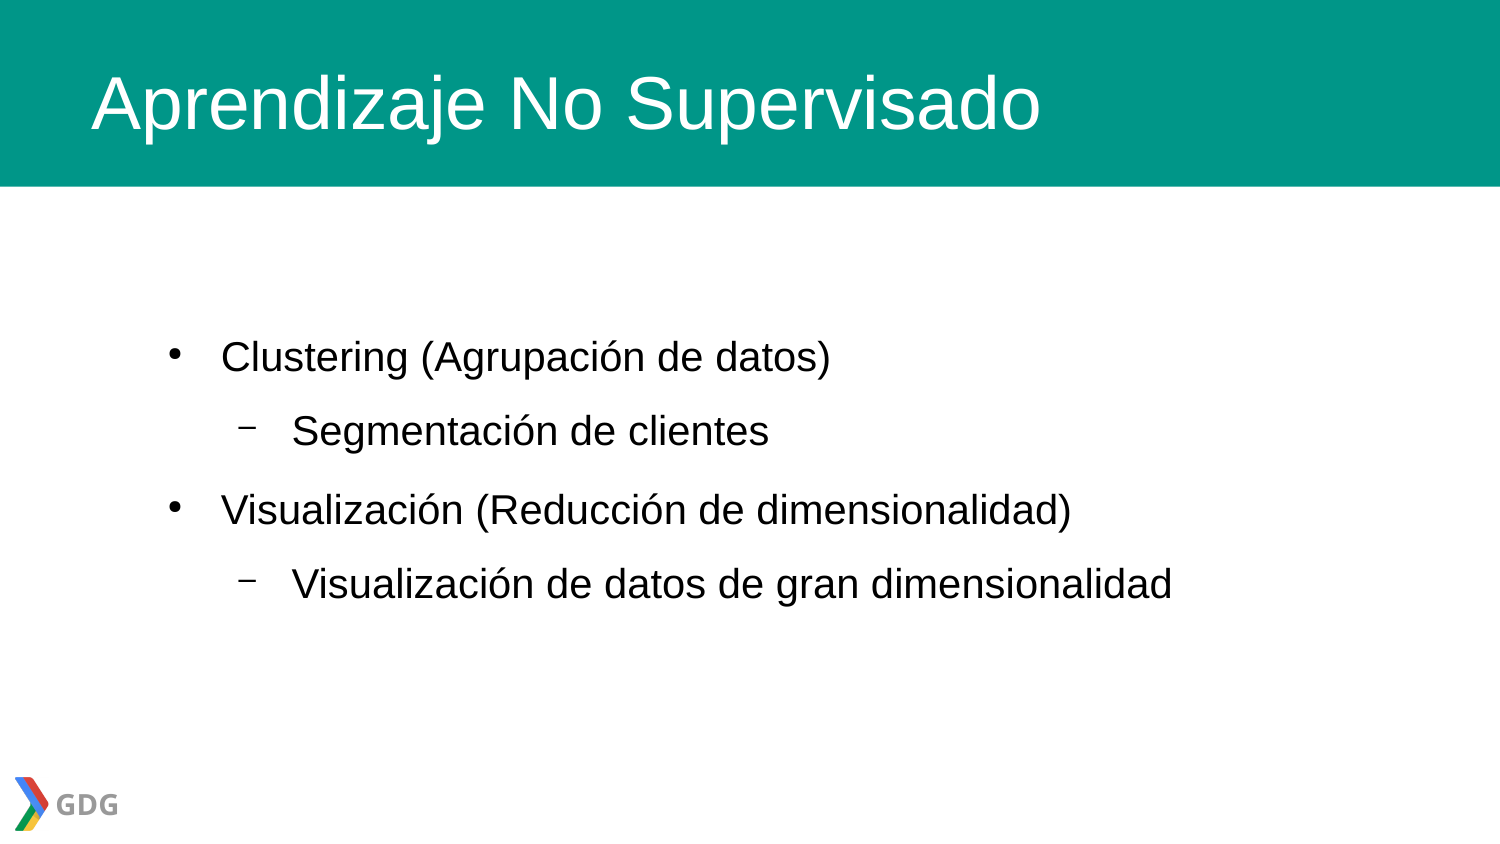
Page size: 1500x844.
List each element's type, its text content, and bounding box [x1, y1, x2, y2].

list Clustering (Agrupación de datos) Segmentación de clientes Visualización (Reducción de dimensionalidad) Visualización de datos de gran dimensionalidad [135, 315, 1411, 844]
title Aprendizaje No Supervisado [76, 17, 1404, 160]
picture [15, 777, 49, 831]
